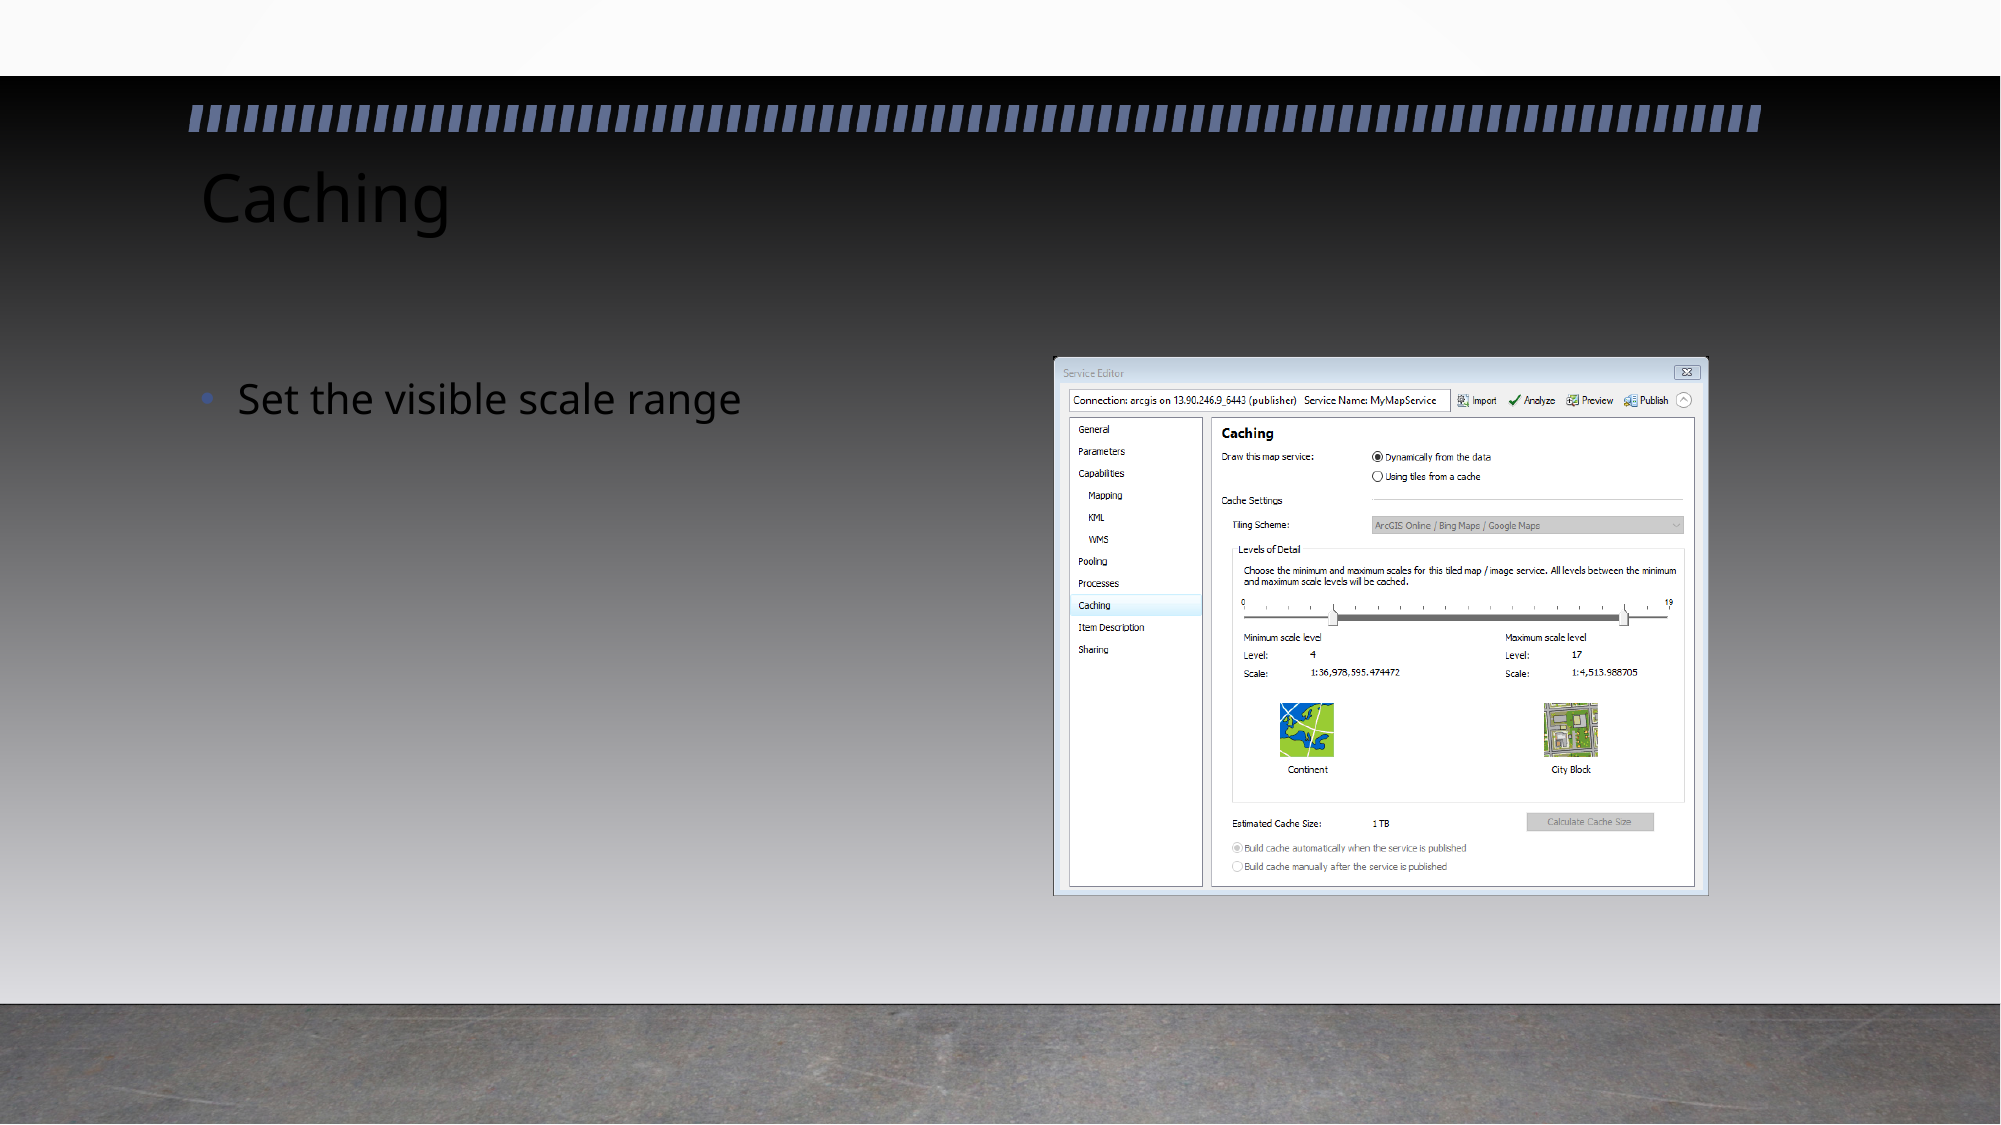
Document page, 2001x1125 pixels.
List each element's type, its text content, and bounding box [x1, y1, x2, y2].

title Caching [185, 157, 1762, 331]
list Set the visible scale range [185, 355, 948, 896]
picture [1053, 356, 1709, 896]
